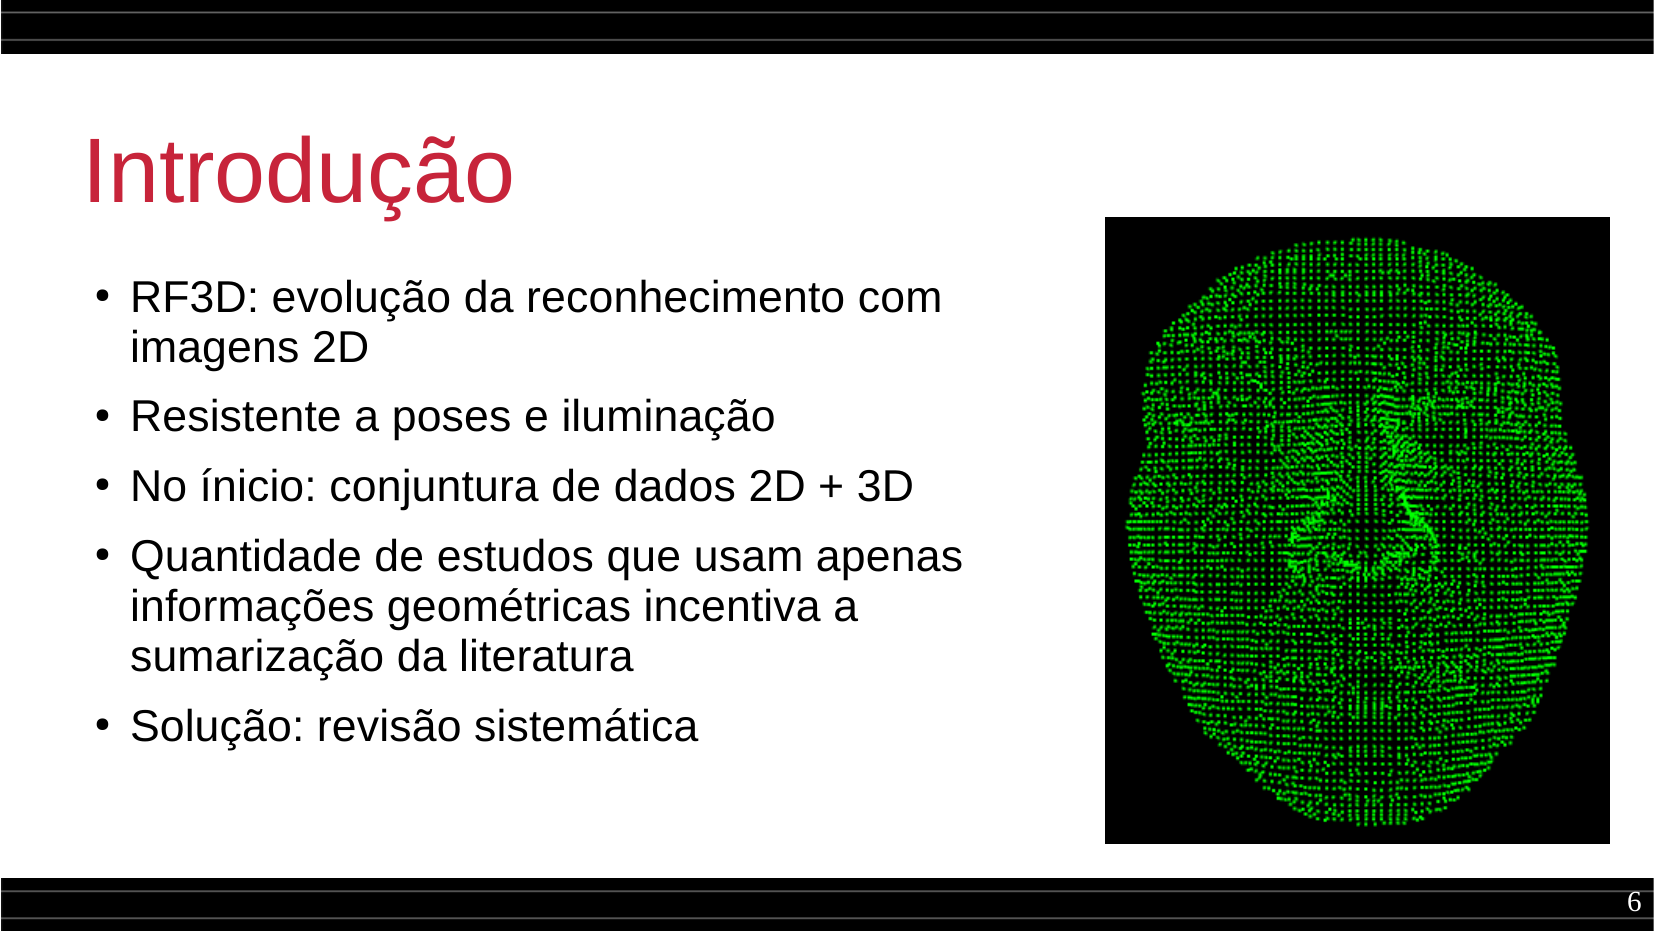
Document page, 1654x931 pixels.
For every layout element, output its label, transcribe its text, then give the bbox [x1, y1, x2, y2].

picture [1105, 217, 1610, 844]
picture [1, 878, 1654, 931]
picture [1, 0, 1654, 54]
list RF3D: evolução da reconhecimento com imagens 2D Resistente a poses e iluminação No ínicio: conjuntura de dados 2D + 3D Quantidade de estudos que usam apenas informações geométricas incentiva a sumarização da literatura Solução: revisão sistemática [82, 271, 993, 758]
title Introdução [82, 92, 1571, 249]
